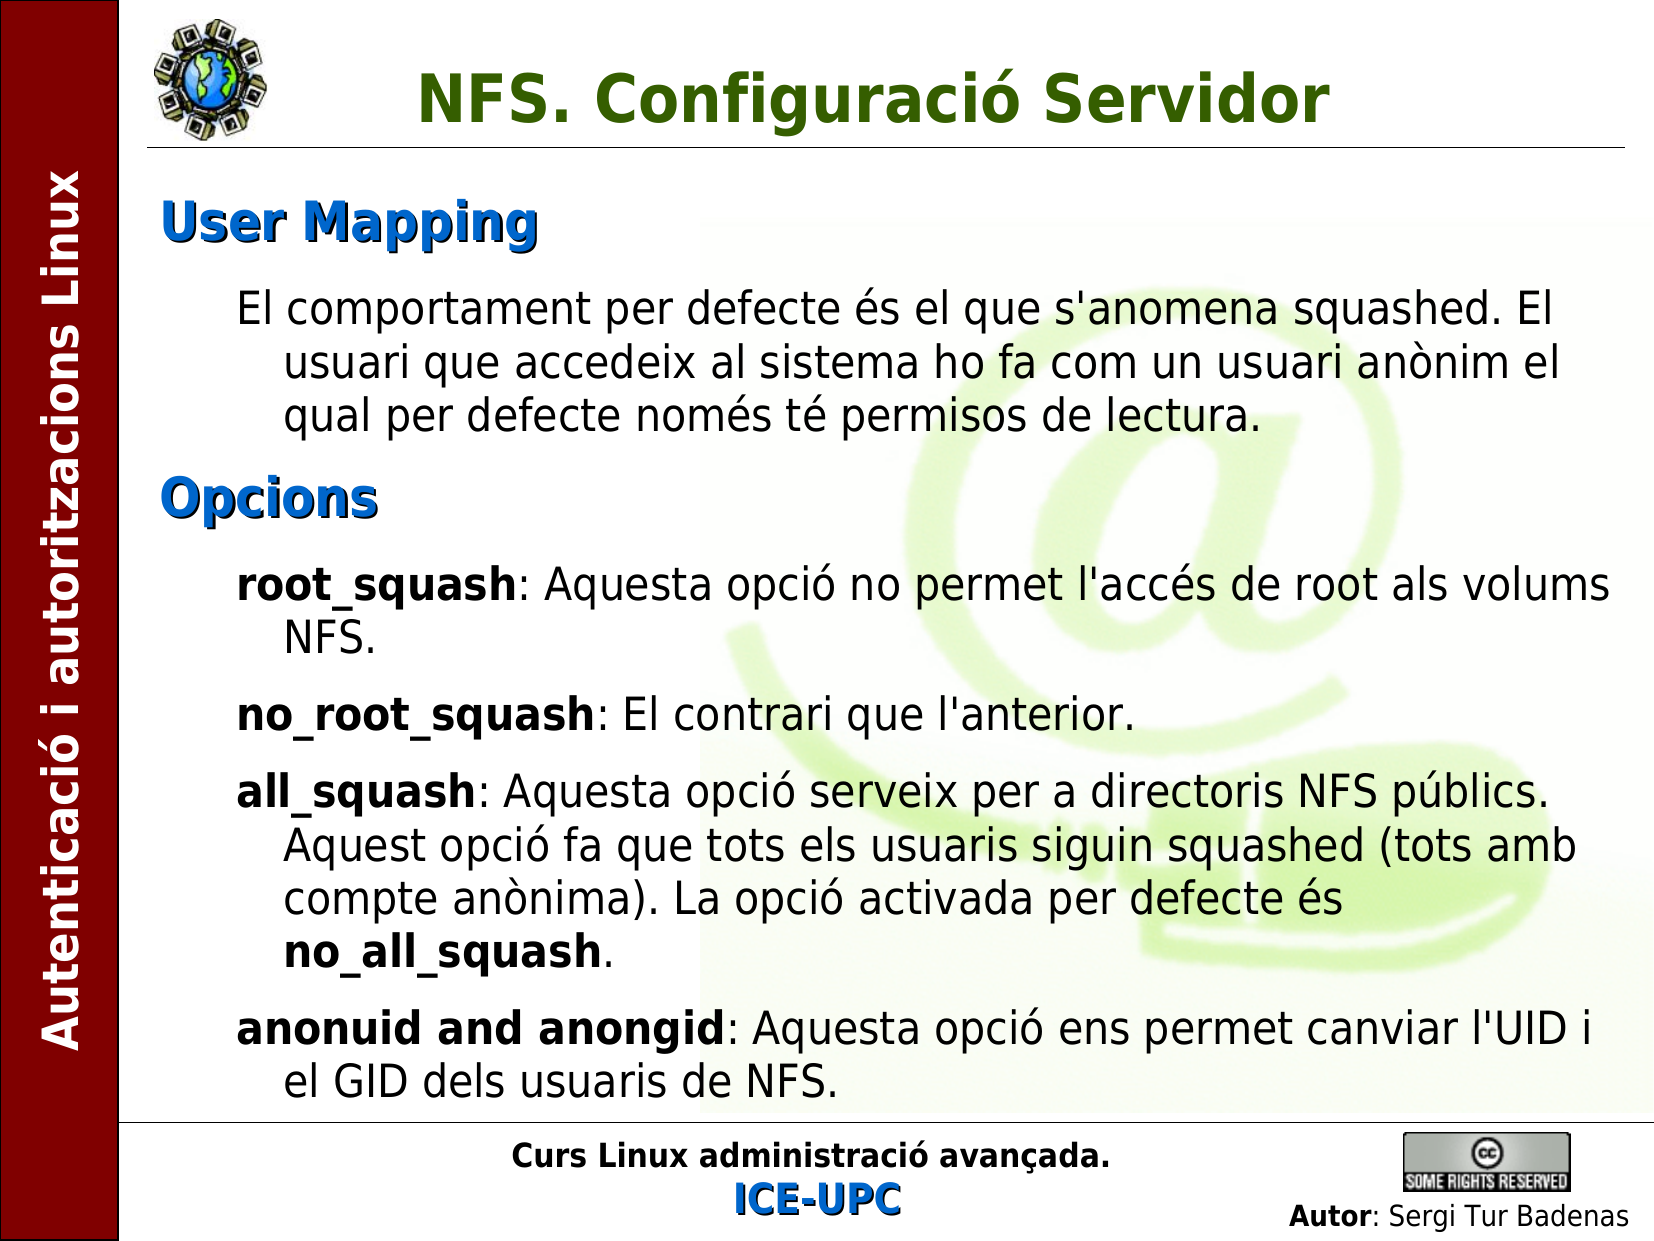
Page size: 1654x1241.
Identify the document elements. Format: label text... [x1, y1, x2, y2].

title NFS. Configuració Servidor [129, 57, 1619, 142]
picture [700, 217, 1654, 1113]
list User Mapping El comportament per defecte és el que s'anomena squashed. El usuari que accedeix al sistema ho fa com un usuari anònim el qual per defecte només té permisos de lectura. Opcions root_squash: Aquesta opció no permet l'accés de root als volums NFS. no_root_squash: El contrari que l'anterior. all_squash: Aquesta opció serveix per a directoris NFS públics. Aquest opció fa que tots els usuaris siguin squashed (tots amb compte anònima). La opció activada per defecte és no_all_squash. anonuid and anongid: Aquesta opció ens permet canviar l'UID i el GID dels usuaris de NFS. [141, 189, 1630, 1109]
picture [1403, 1132, 1571, 1192]
picture [154, 19, 268, 57]
